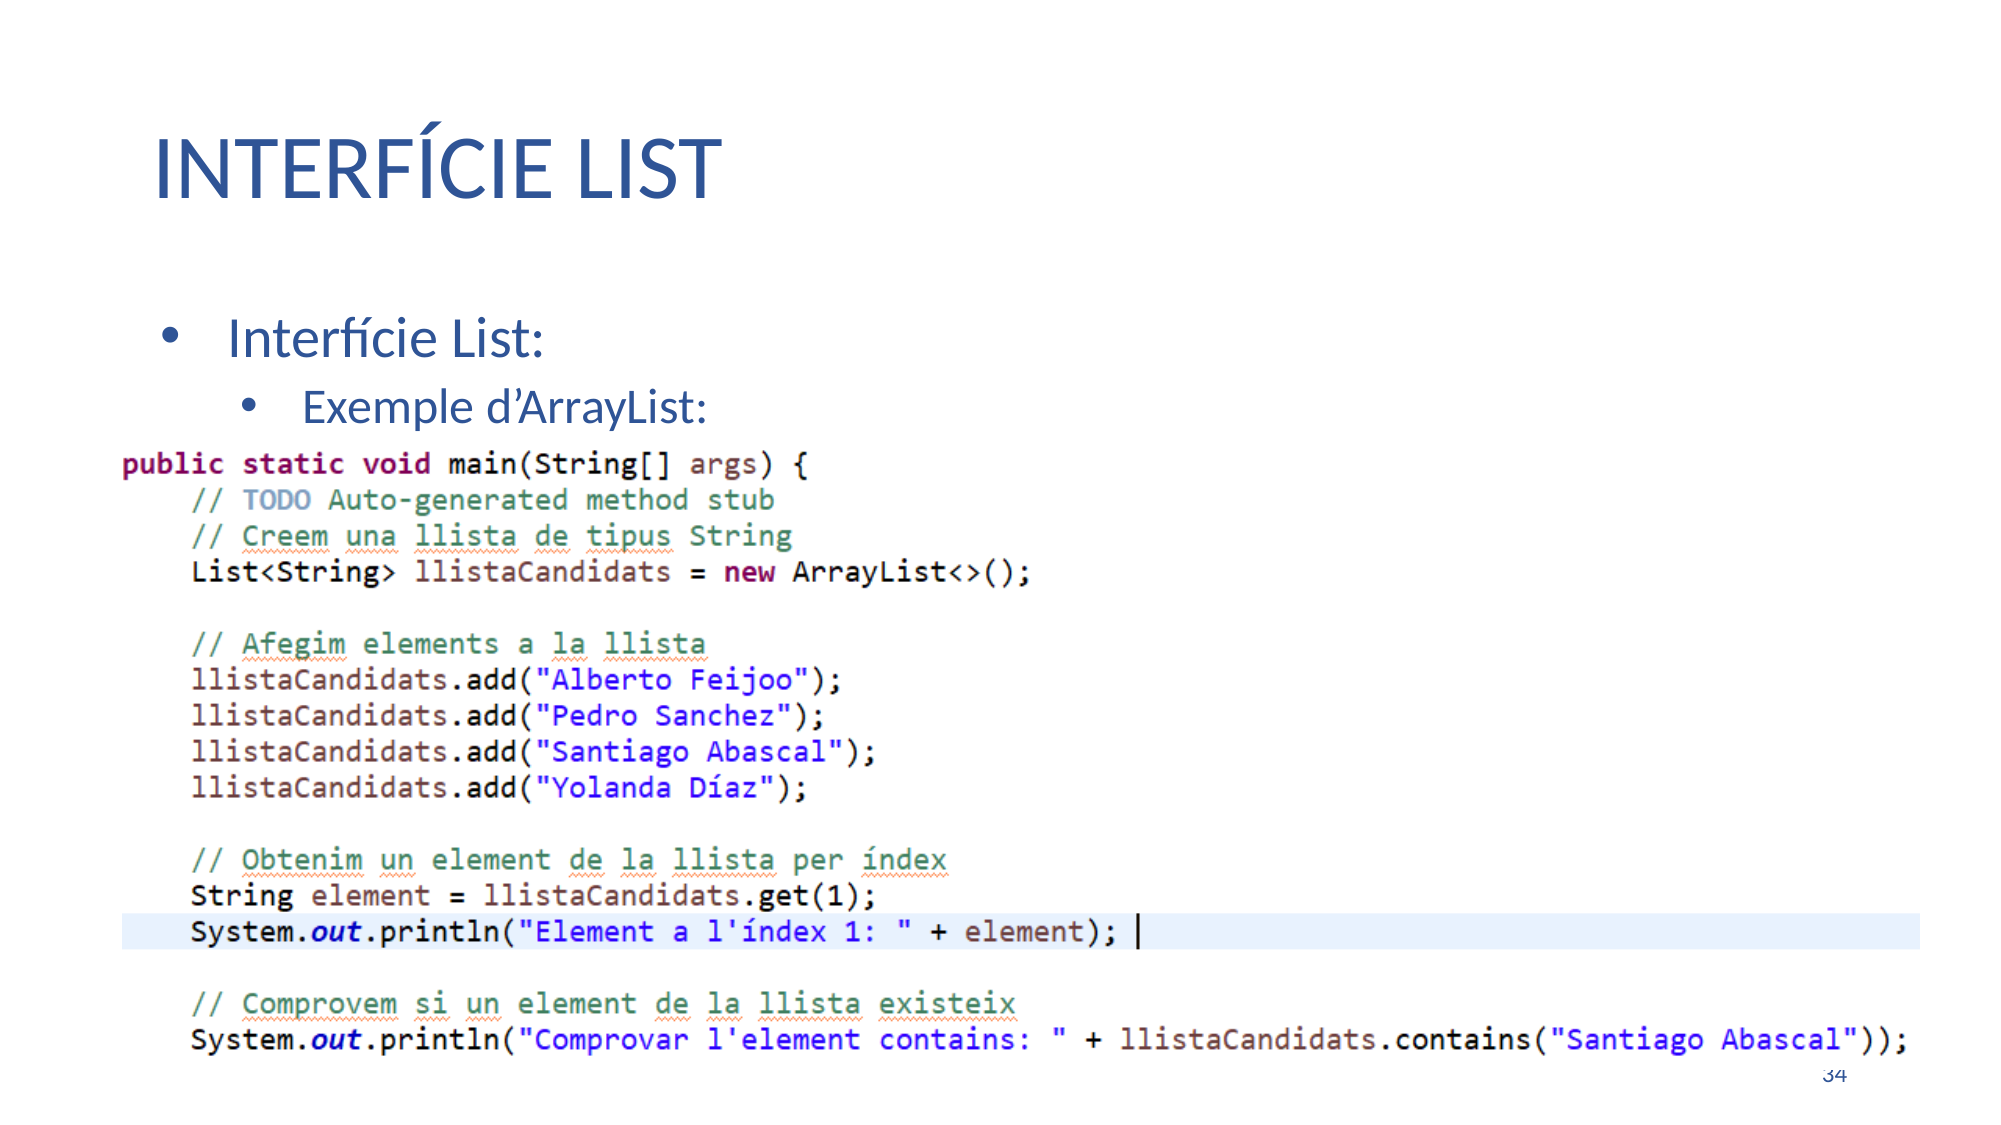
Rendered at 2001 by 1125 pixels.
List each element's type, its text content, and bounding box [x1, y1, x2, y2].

list Interfície List: Exemple d’ArrayList: [137, 299, 1863, 449]
slide_number <number> [1412, 1070, 1863, 1103]
picture [122, 449, 1920, 1070]
title INTERFÍCIE LIST [137, 59, 1863, 278]
